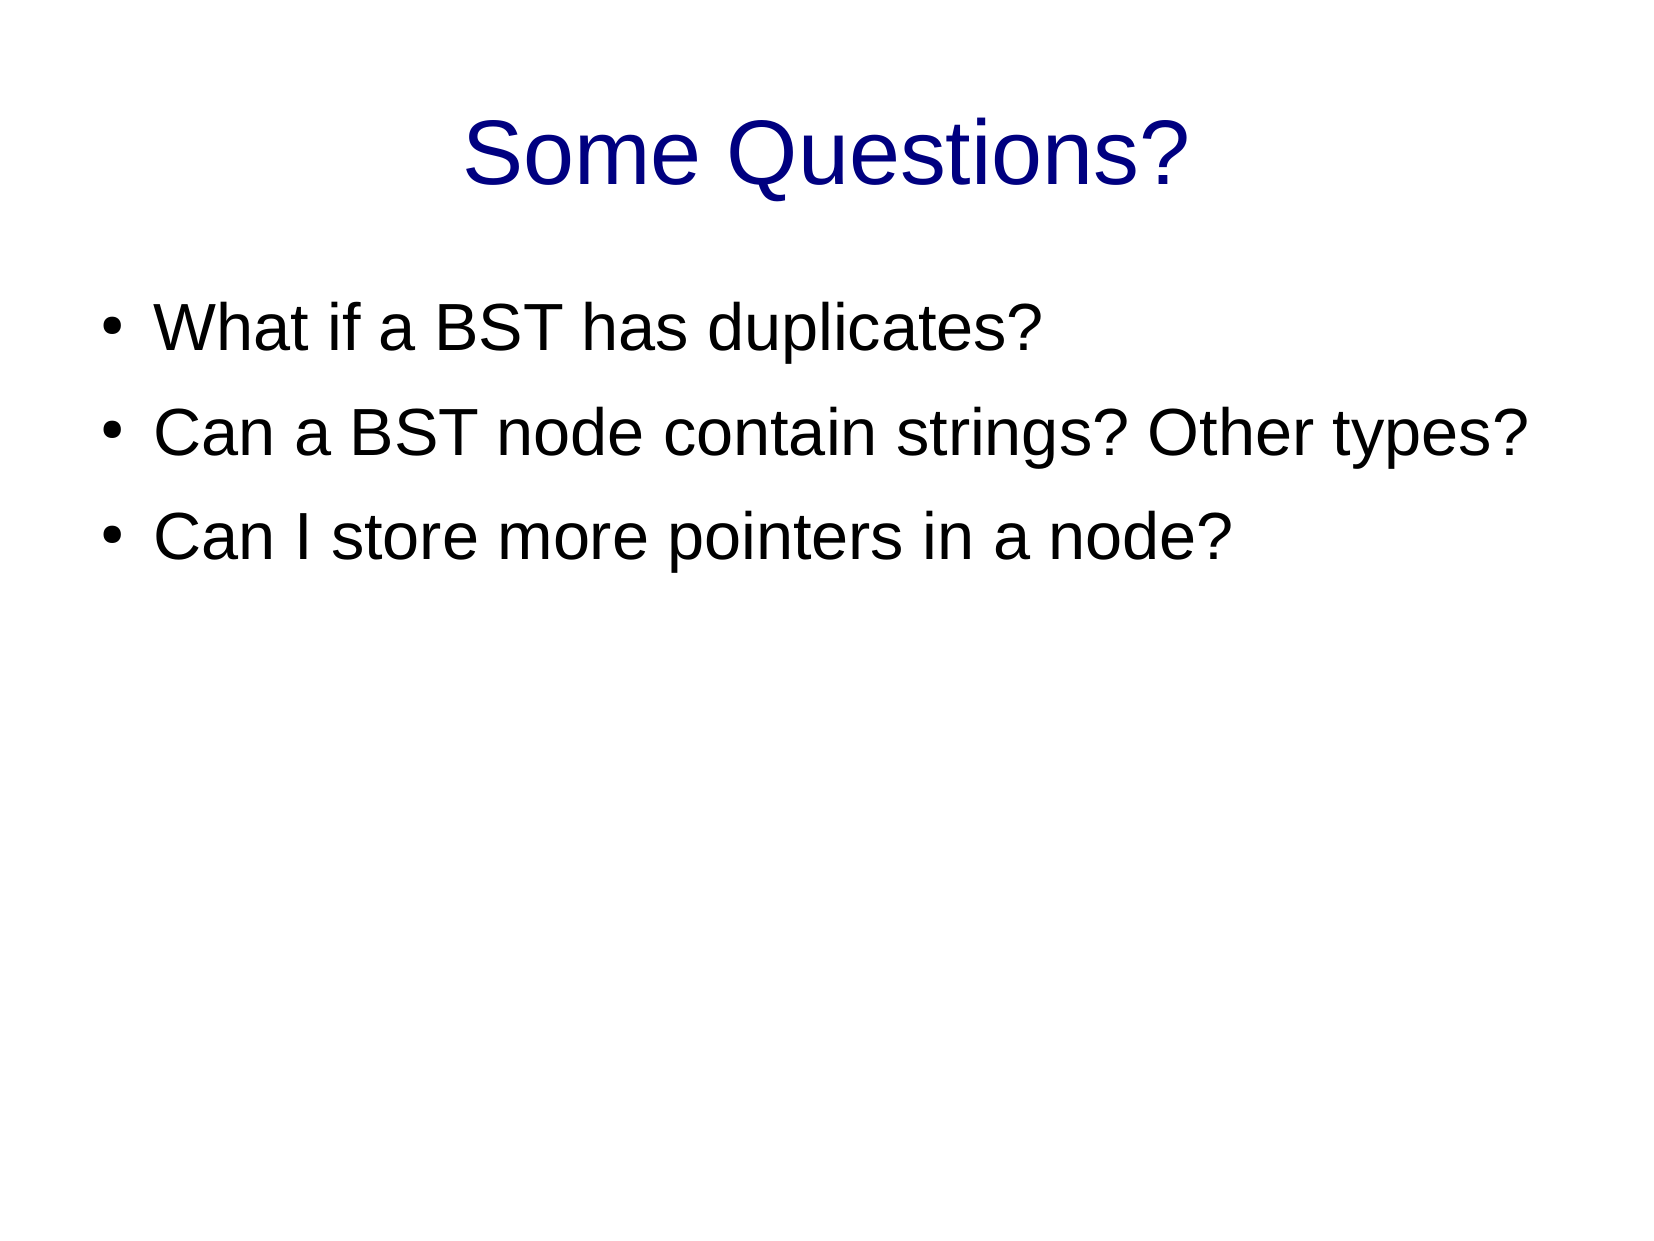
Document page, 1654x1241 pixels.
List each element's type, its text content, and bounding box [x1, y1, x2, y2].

list What if a BST has duplicates? Can a BST node contain strings? Other types? Can I store more pointers in a node? [82, 290, 1571, 1050]
title Some Questions? [82, 49, 1571, 257]
